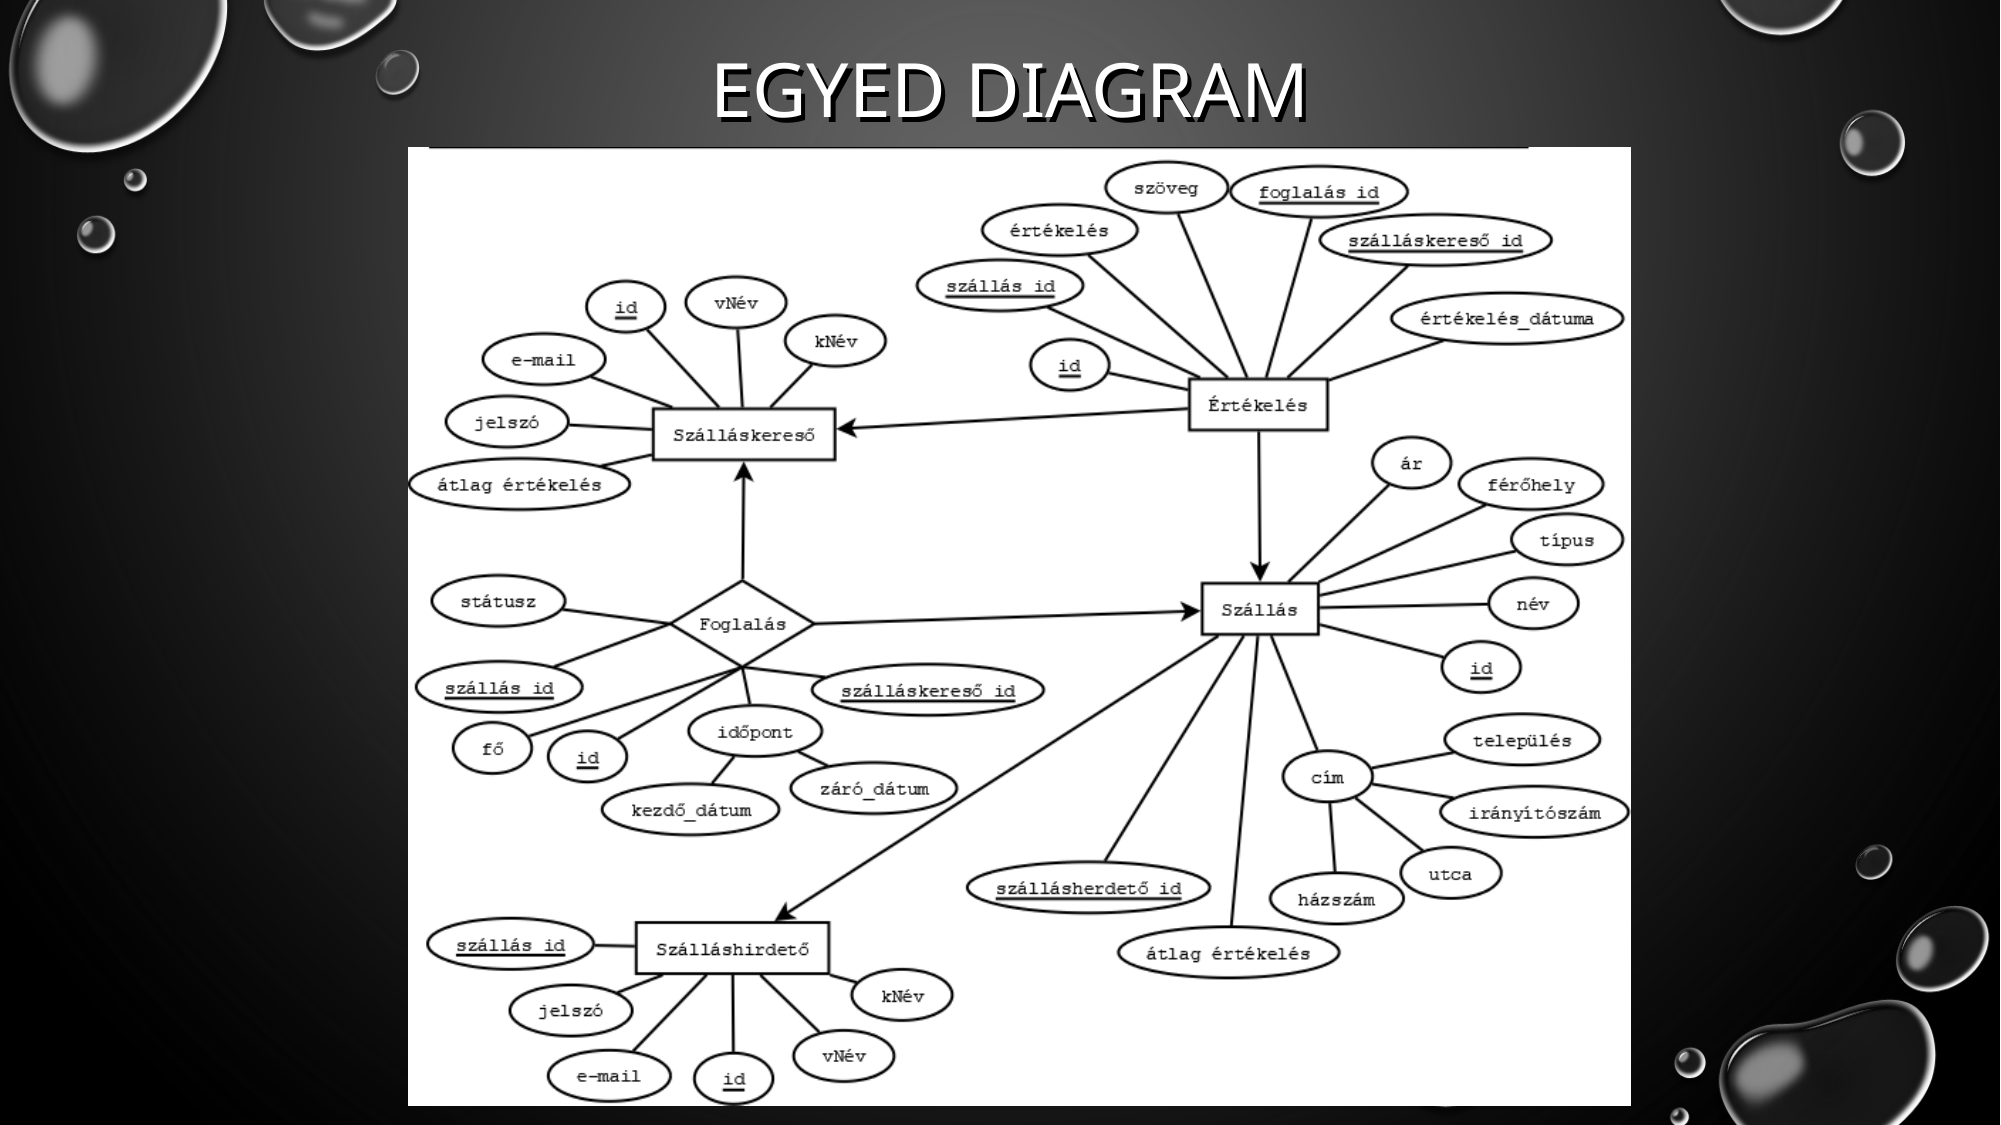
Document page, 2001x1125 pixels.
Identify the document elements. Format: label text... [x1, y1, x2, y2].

picture [408, 147, 1631, 1106]
title Egyed diagram [144, 40, 1876, 148]
